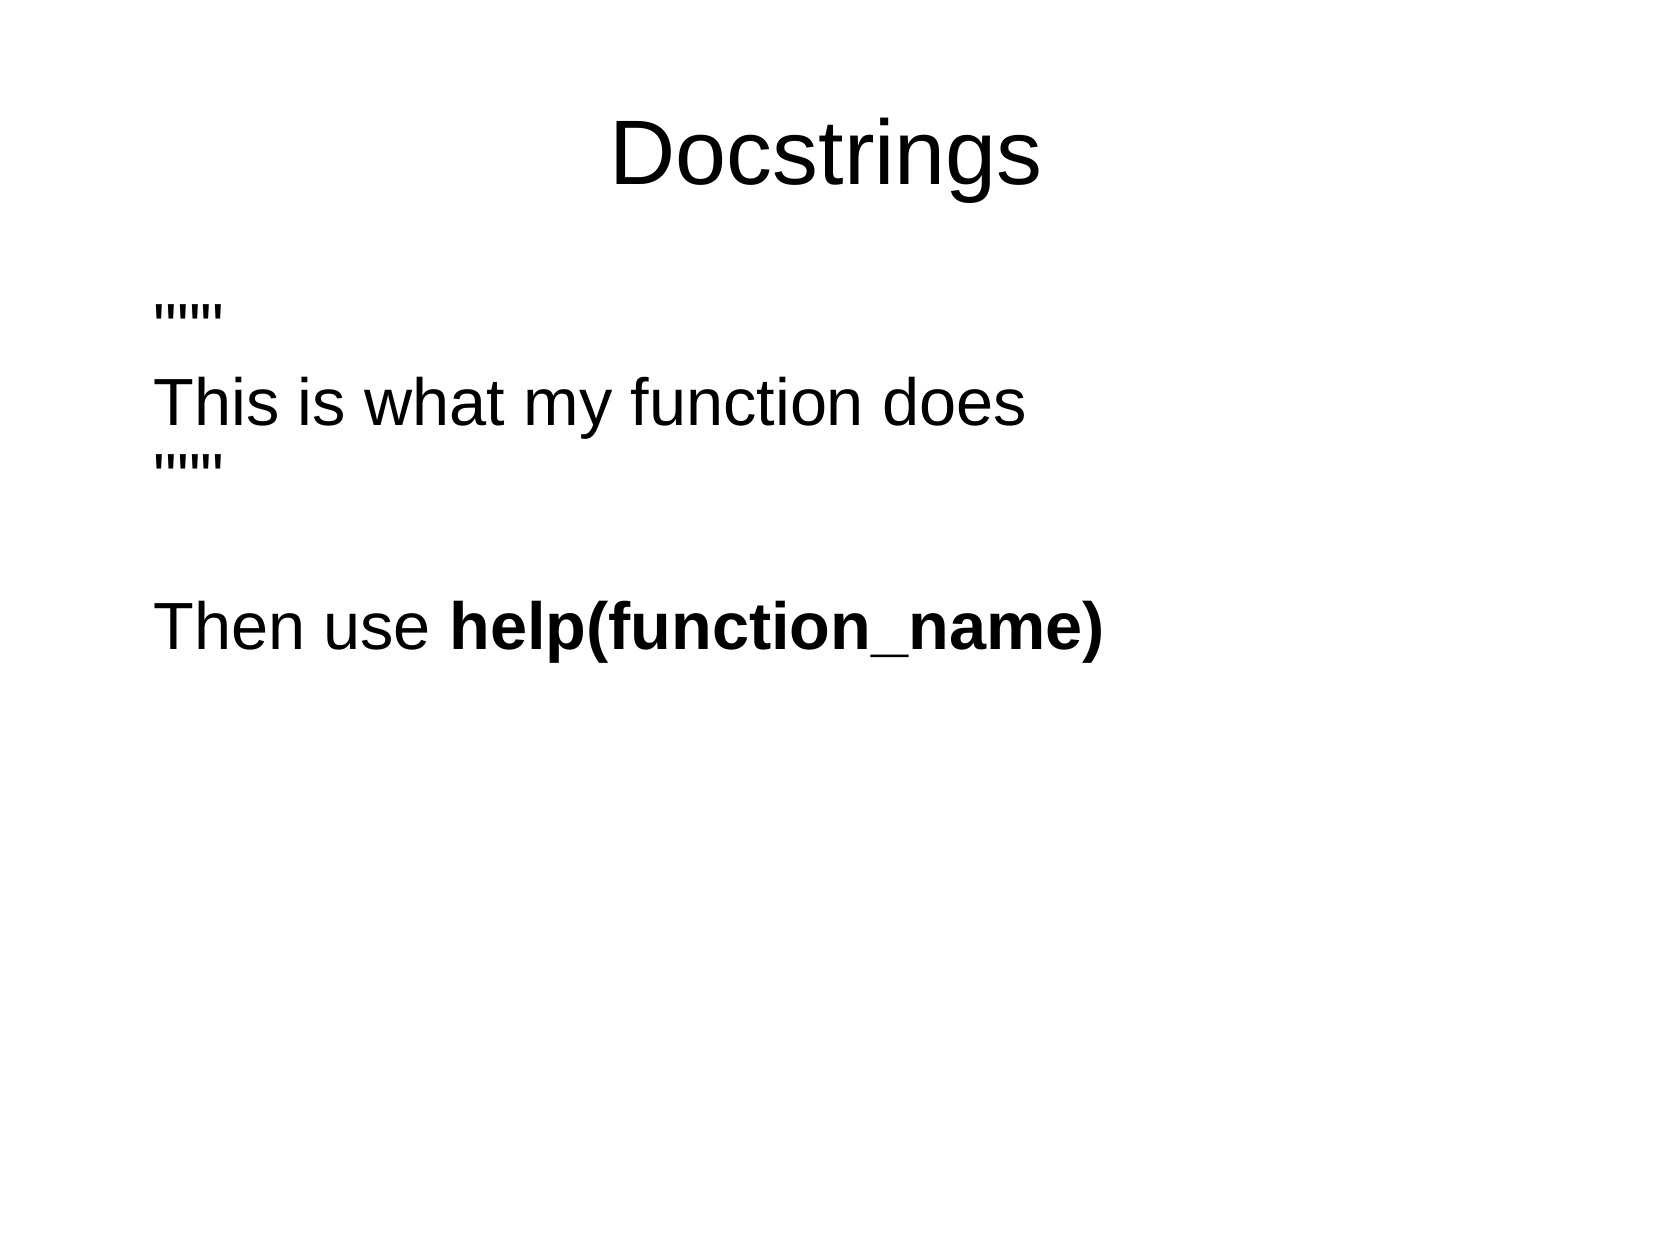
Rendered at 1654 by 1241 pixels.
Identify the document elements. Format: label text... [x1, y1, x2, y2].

list """ This is what my function does """ Then use help(function_name) [82, 290, 1571, 1010]
title Docstrings [82, 49, 1571, 257]
